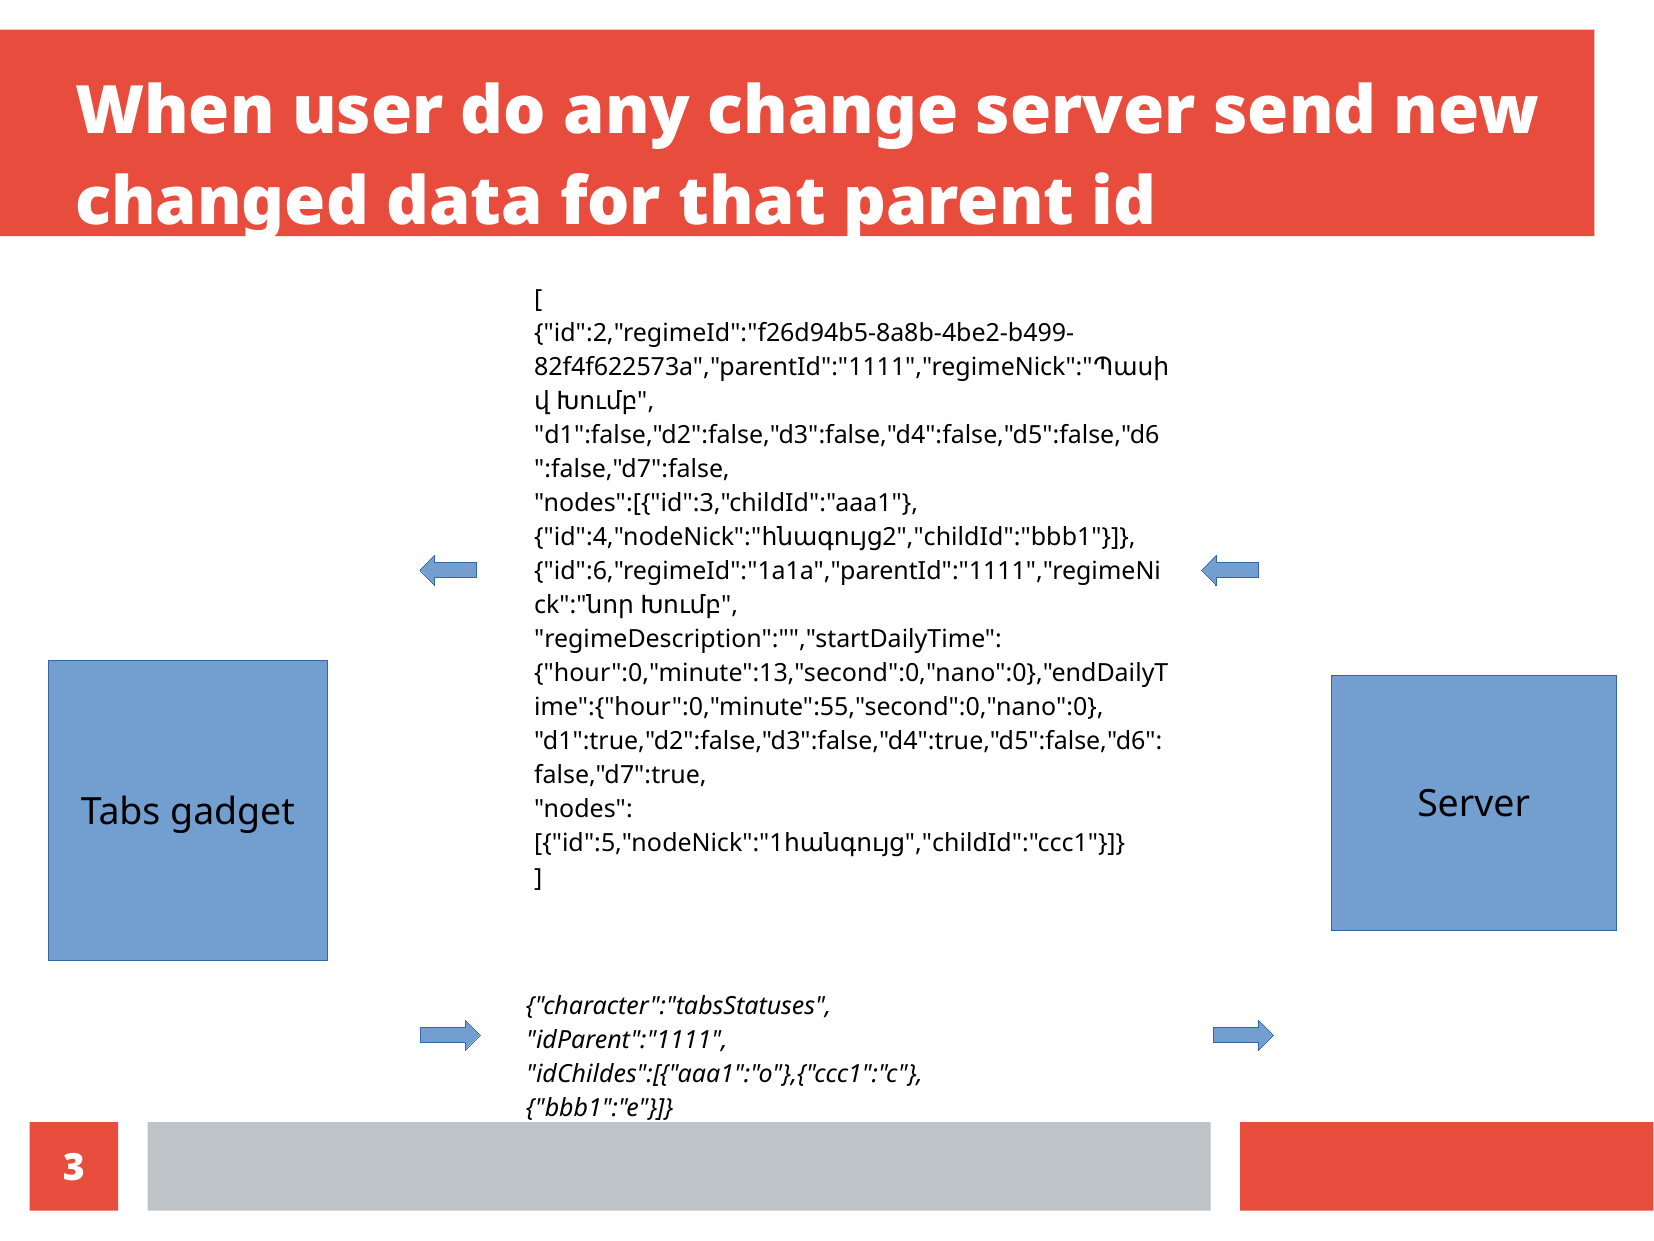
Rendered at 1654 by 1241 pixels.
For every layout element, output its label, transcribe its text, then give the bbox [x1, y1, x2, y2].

text_box [1201, 555, 1259, 586]
text_box {"character":"tabsStatuses", "idParent":"1111", "idChildes":[{"aaa1":"o"},{"ccc1":"c"},{"bbb1":"e"}]} [511, 980, 1082, 1142]
text_box [420, 555, 477, 586]
text_box [1213, 1020, 1274, 1051]
text_box [420, 1020, 481, 1051]
text_box [ {"id":2,"regimeId":"f26d94b5-8a8b-4be2-b499-82f4f622573a","parentId":"1111","regimeNick":"Պասիվ Խումբ", "d1":false,"d2":false,"d3":false,"d4":false,"d5":false,"d6":false,"d7":false, "nodes":[{"id":3,"childId":"aaa1"},{"id":4,"nodeNick":"հնագույց2","childId":"bbb1"}]},{"id":6,"regimeId":"1a1a","parentId":"1111","regimeNick":"նոր Խումբ", "regimeDescription":"","startDailyTime":{"hour":0,"minute":13,"second":0,"nano":0},"endDailyTime":{"hour":0,"minute":55,"second":0,"nano":0}, "d1":true,"d2":false,"d3":false,"d4":true,"d5":false,"d6":false,"d7":true, "nodes":[{"id":5,"nodeNick":"1հանգույց","childId":"ccc1"}]} ] [519, 205, 1186, 976]
text_box Server [1331, 675, 1617, 931]
title When user do any change server send new changed data for that parent id [75, 62, 1611, 211]
text_box Tabs gadget [48, 660, 328, 961]
